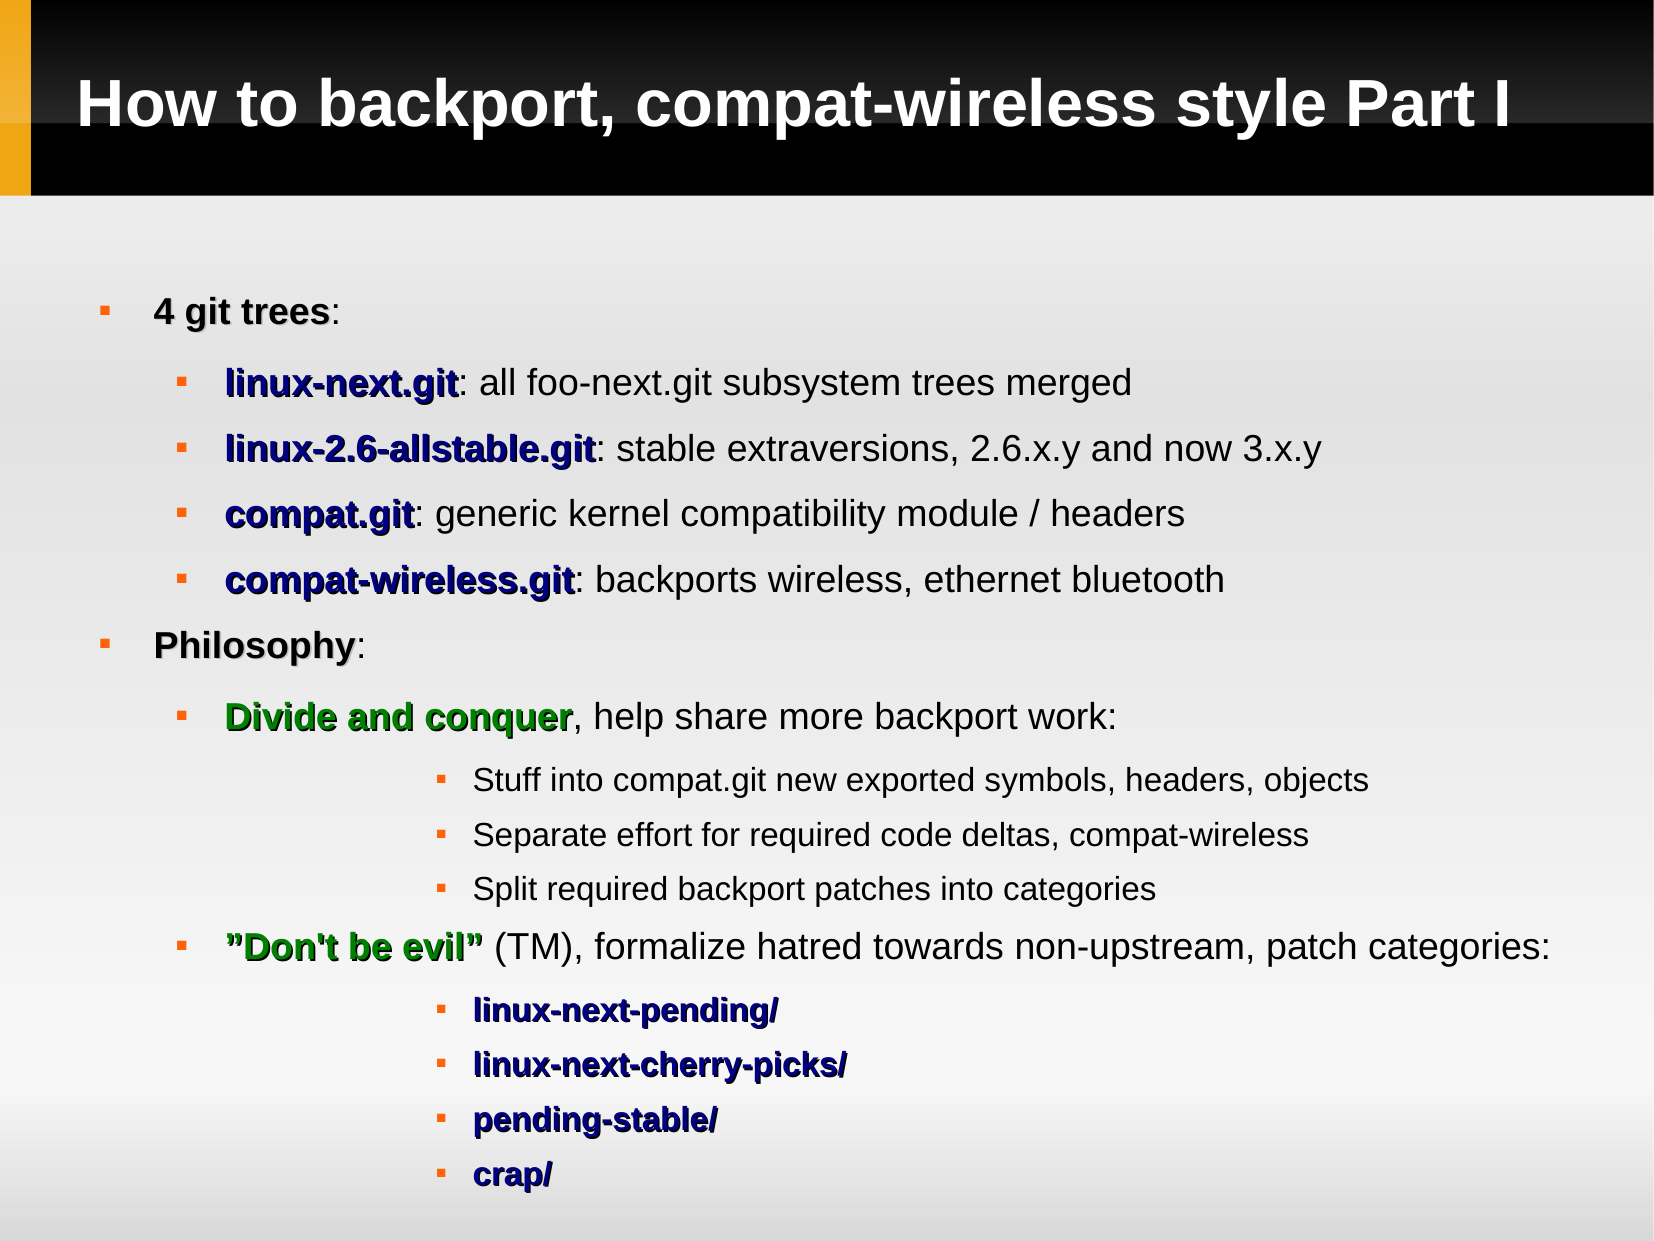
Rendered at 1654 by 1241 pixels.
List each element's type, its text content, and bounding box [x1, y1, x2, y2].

title How to backport, compat-wireless style Part I [76, 0, 1565, 208]
list 4 git trees: linux-next.git: all foo-next.git subsystem trees merged linux-2.6-allstable.git: stable extraversions, 2.6.x.y and now 3.x.y compat.git: generic kernel compatibility module / headers compat-wireless.git: backports wireless, ethernet bluetooth Philosophy: Divide and conquer, help share more backport work: Stuff into compat.git new exported symbols, headers, objects Separate effort for required code deltas, compat-wireless Split required backport patches into categories ”Don't be evil” (TM), formalize hatred towards non-upstream, patch categories: linux-next-pending/ linux-next-cherry-picks/ pending-stable/ crap/ [82, 290, 1571, 1193]
picture [0, 0, 1654, 1241]
